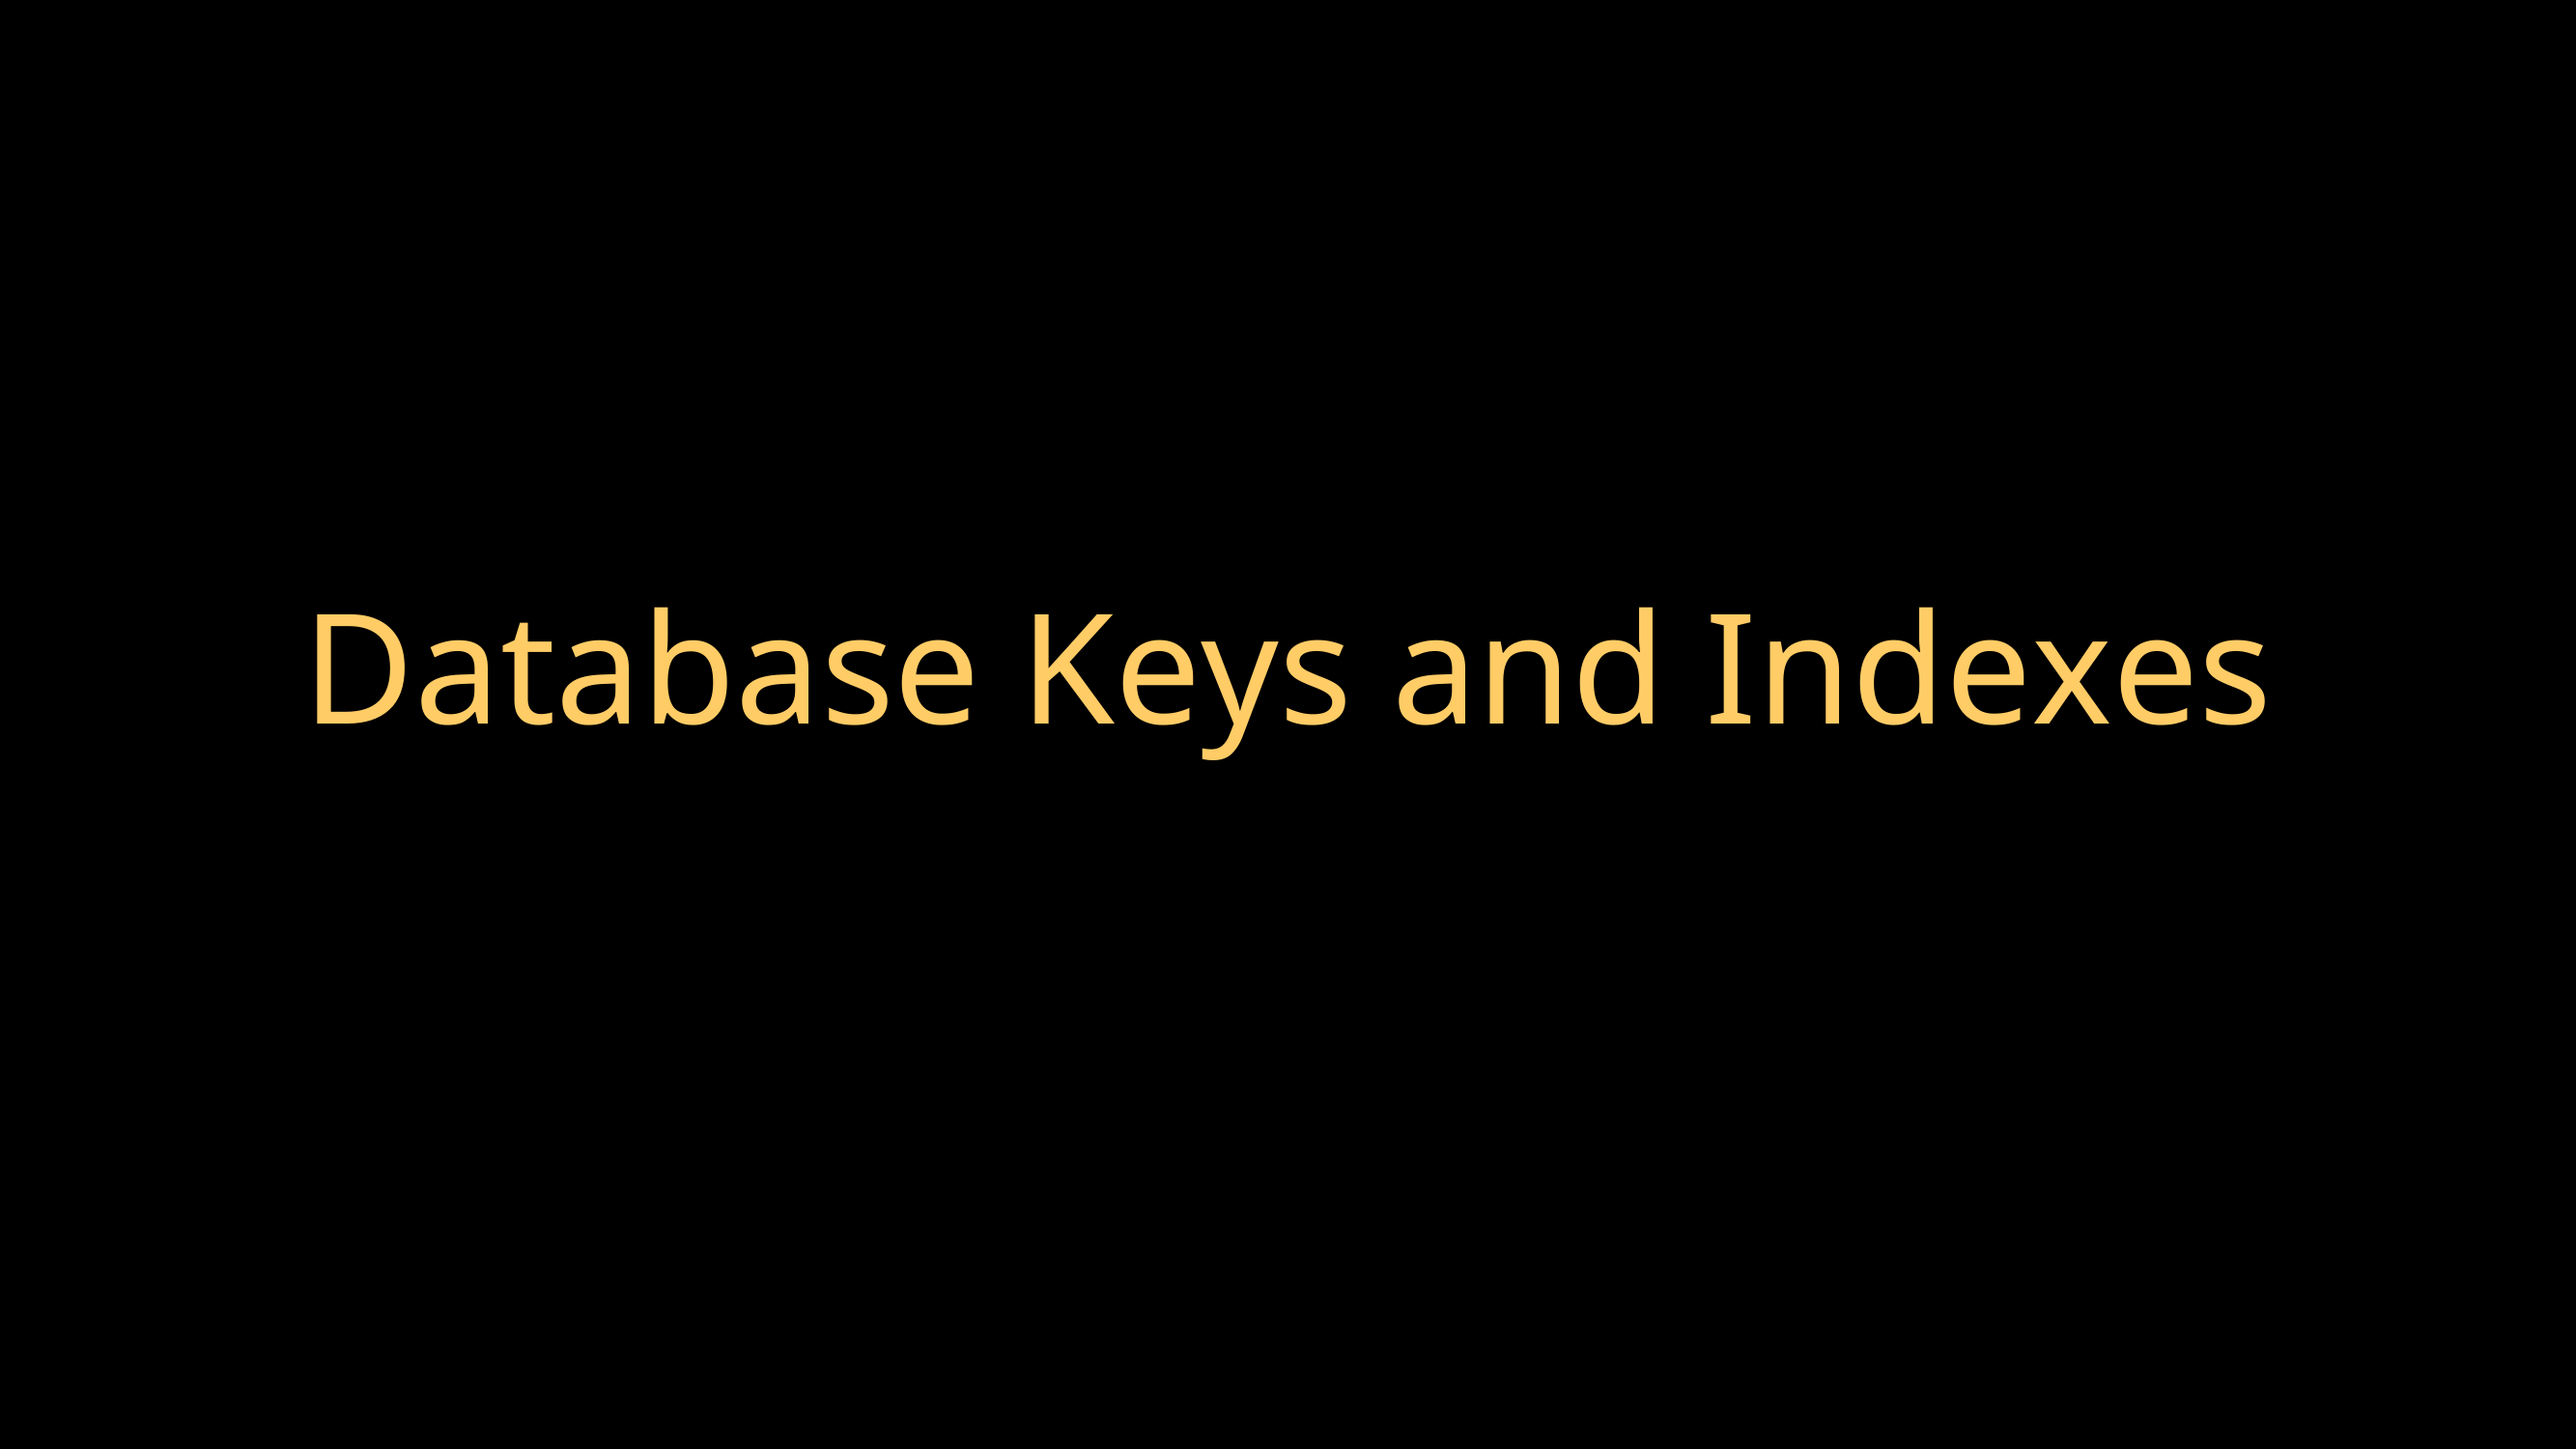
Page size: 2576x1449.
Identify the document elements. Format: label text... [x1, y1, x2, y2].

title Database Keys and Indexes [193, 449, 2383, 761]
